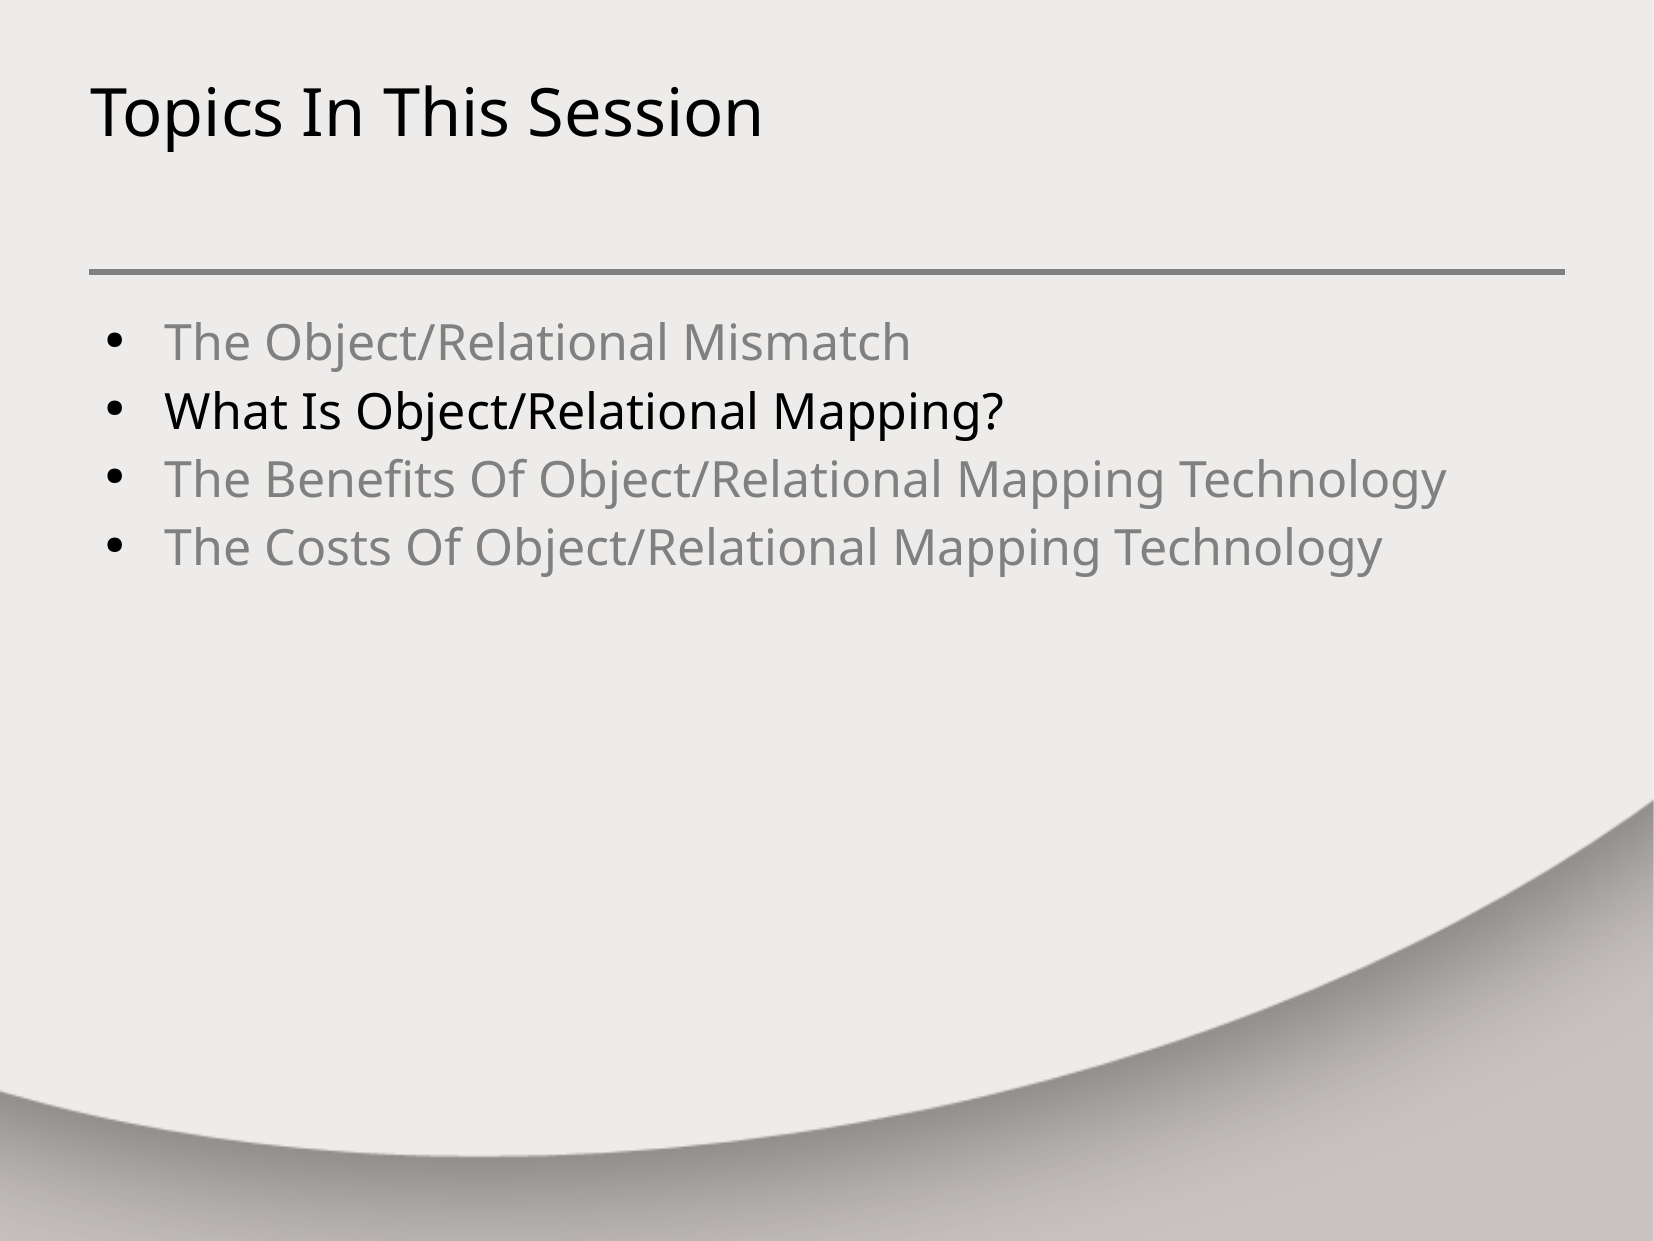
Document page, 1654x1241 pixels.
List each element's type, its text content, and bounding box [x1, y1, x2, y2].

title Topics In This Session [90, 75, 1565, 238]
picture [0, 0, 1654, 1241]
text_box The Object/Relational Mismatch What Is Object/Relational Mapping? The Benefits Of Object/Relational Mapping Technology The Costs Of Object/Relational Mapping Technology [90, 300, 1567, 1157]
